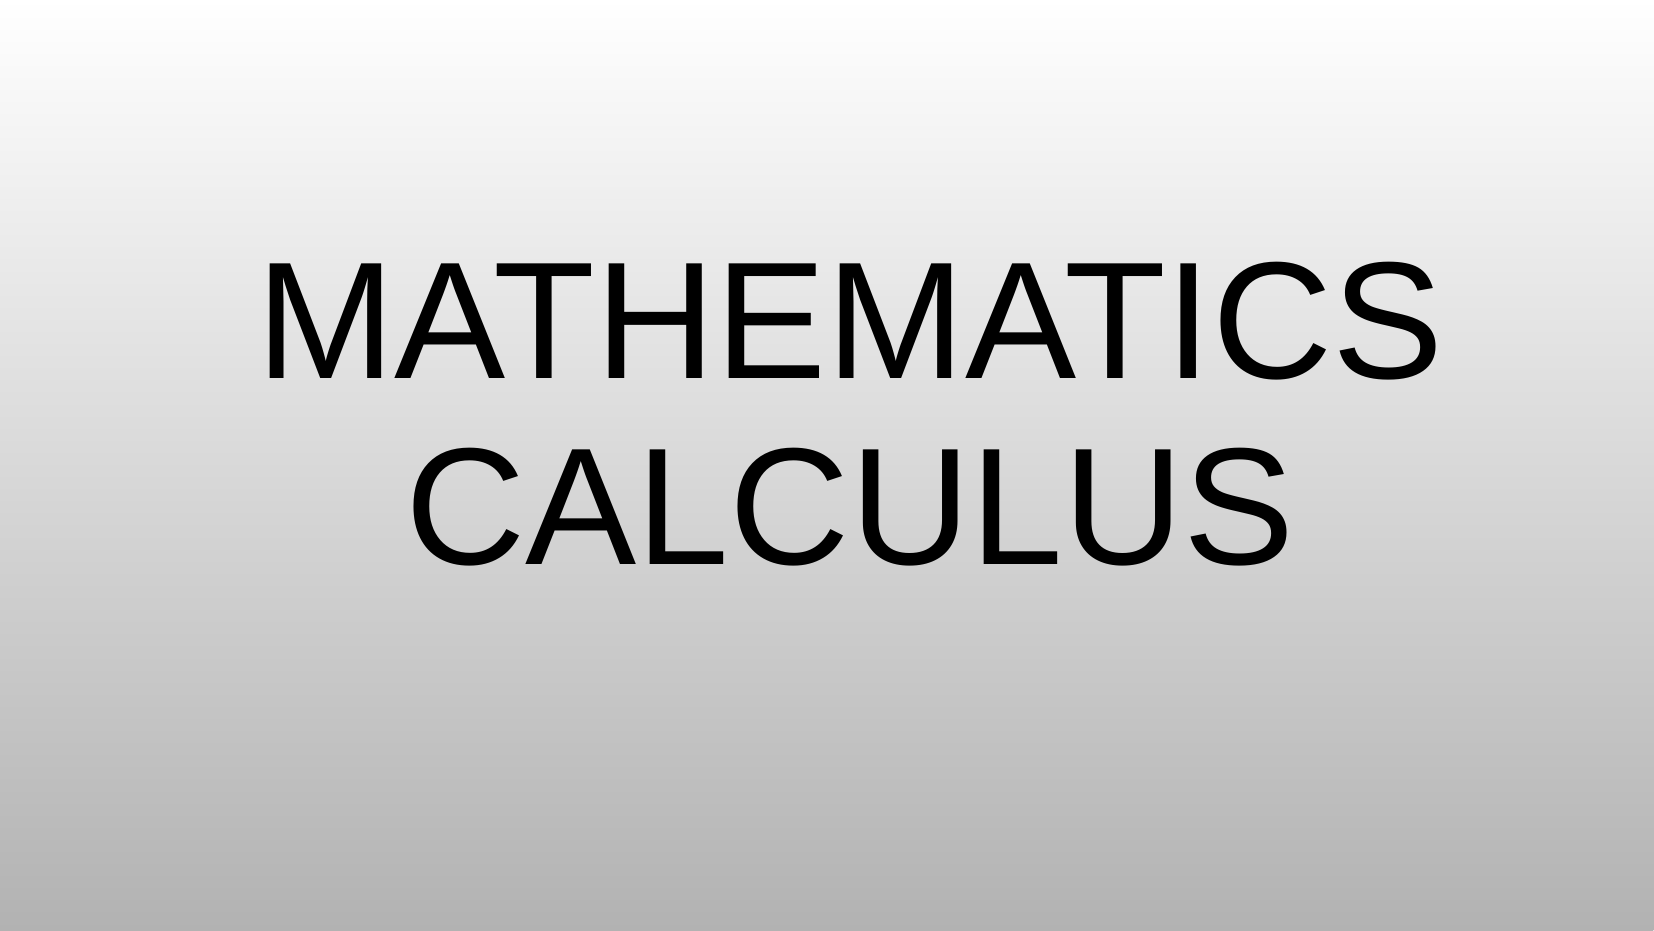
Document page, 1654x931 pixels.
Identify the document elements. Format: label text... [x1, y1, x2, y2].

title MATHEMATICS CALCULUS [106, 200, 1595, 626]
